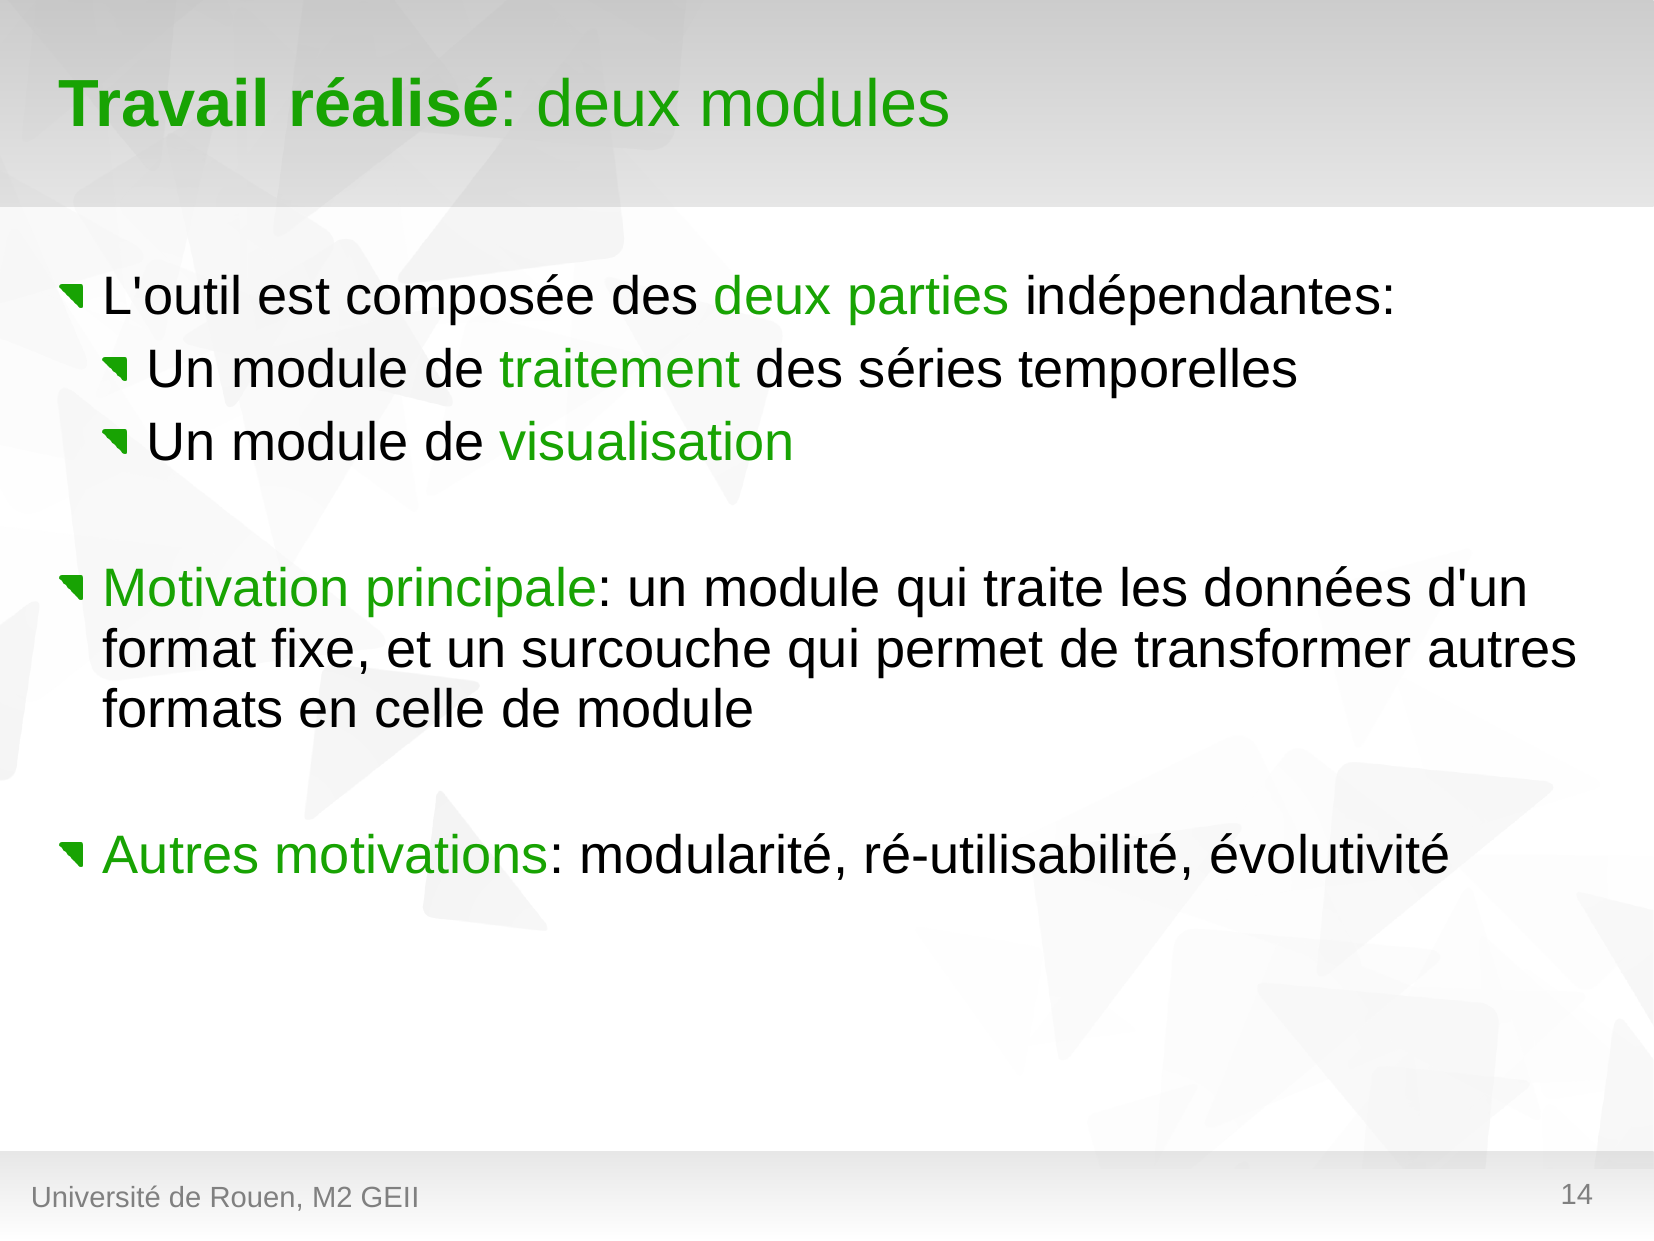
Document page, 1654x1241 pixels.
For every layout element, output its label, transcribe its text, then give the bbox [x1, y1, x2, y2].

picture [915, 548, 1654, 1169]
title Travail réalisé: deux modules [59, 29, 1595, 178]
list L'outil est composée des deux parties indépendantes: Un module de traitement des séries temporelles Un module de visualisation Motivation principale: un module qui traite les données d'un format fixe, et un surcouche qui permet de transformer autres formats en celle de module Autres motivations: modularité, ré-utilisabilité, évolutivité [59, 265, 1595, 986]
picture [0, 0, 783, 931]
